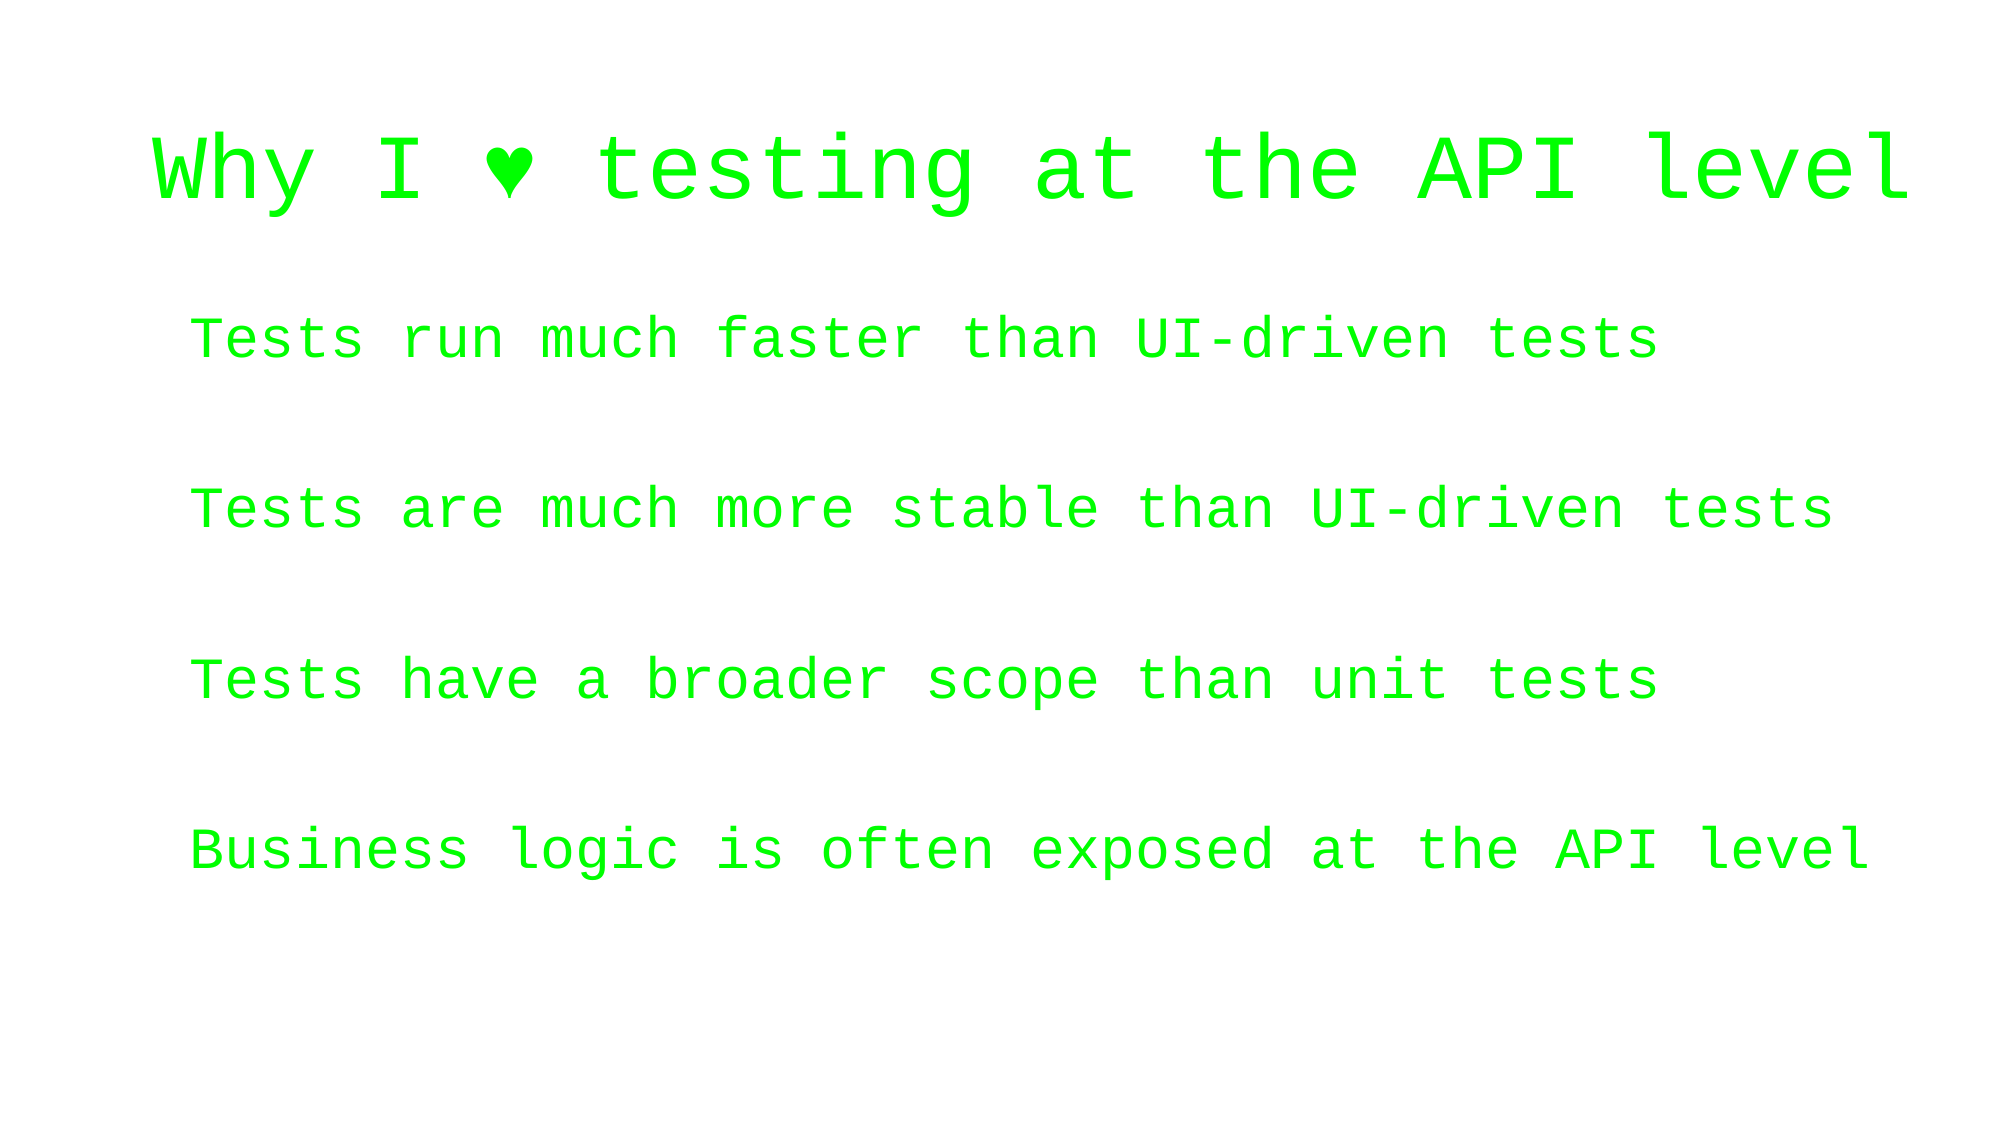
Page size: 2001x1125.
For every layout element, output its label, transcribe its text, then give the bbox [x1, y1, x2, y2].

title Why I ♥ testing at the API level [137, 59, 1931, 278]
list Tests run much faster than UI-driven tests Tests are much more stable than UI-driven tests Tests have a broader scope than unit tests Business logic is often exposed at the API level [137, 299, 1941, 1014]
